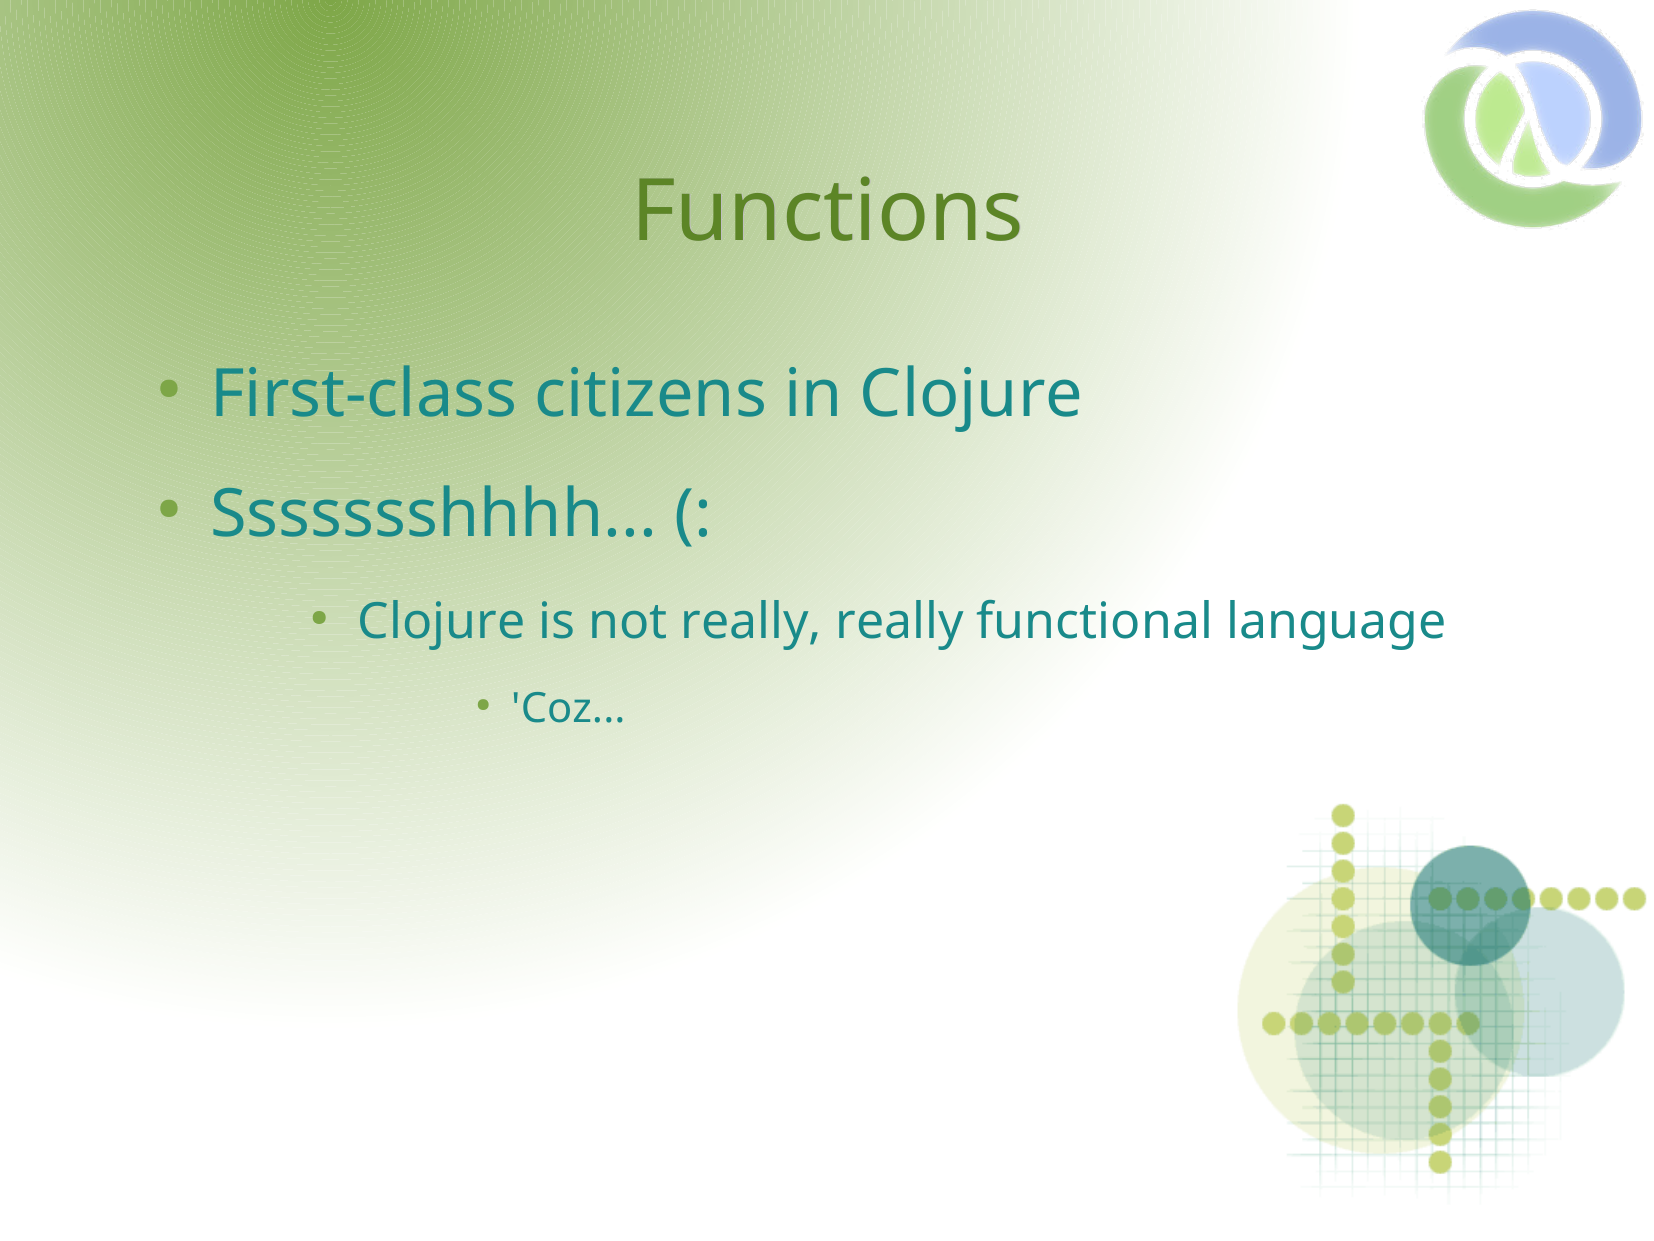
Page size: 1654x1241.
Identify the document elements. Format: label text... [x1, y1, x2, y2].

list First-class citizens in Clojure Ssssssshhhh... (: Clojure is not really, really functional language 'Coz... [121, 344, 1534, 1127]
title Functions [121, 102, 1534, 310]
picture [1224, 792, 1654, 1211]
